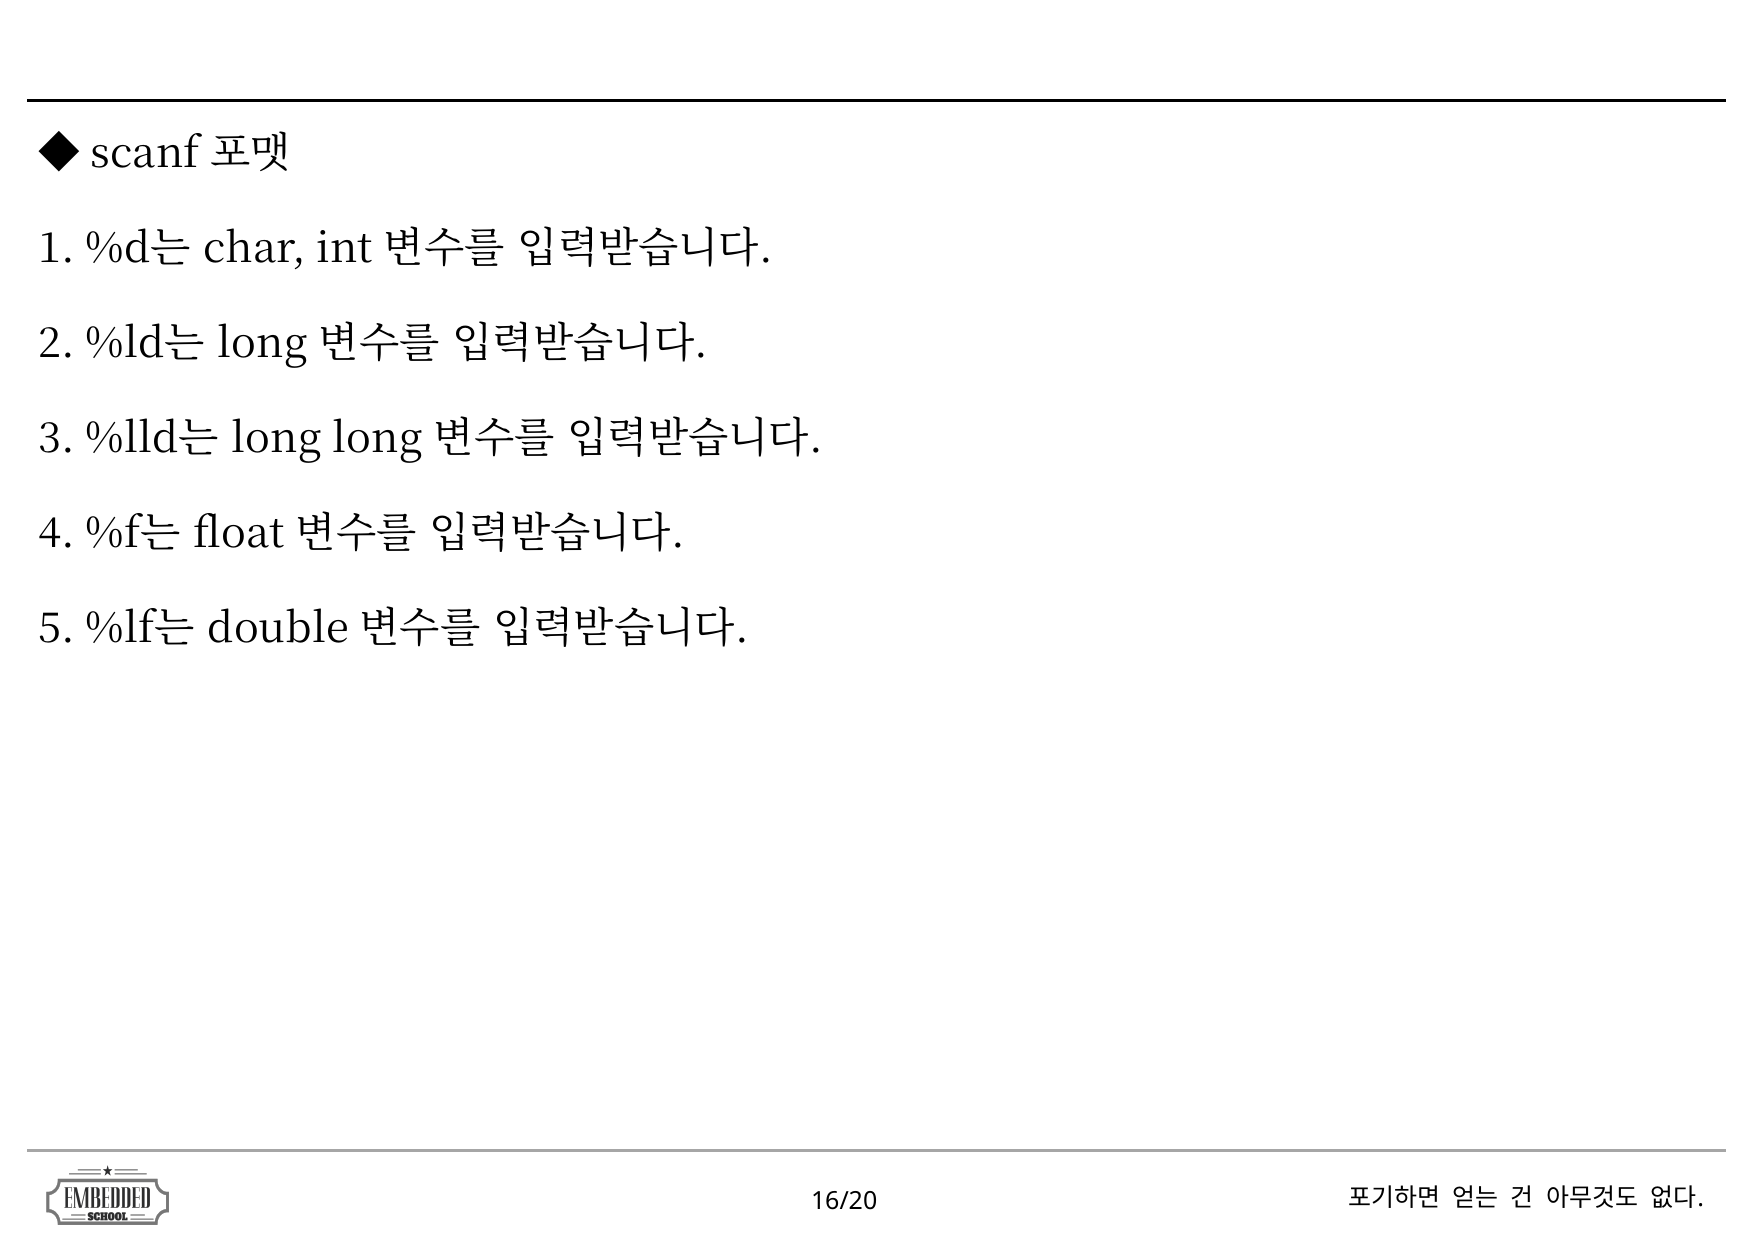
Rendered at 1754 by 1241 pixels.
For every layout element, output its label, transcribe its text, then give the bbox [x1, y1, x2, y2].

text_box 16/20 [765, 1177, 923, 1223]
text_box ◆ scanf 포맷 1. %d는 char, int 변수를 입력받습니다. 2. %ld는 long 변수를 입력받습니다. 3. %lld는 long long 변수를 입력받습니다. 4. %f는 float 변수를 입력받습니다. 5. %lf는 double 변수를 입력받습니다. [23, 118, 1725, 658]
picture [27, 1164, 188, 1231]
